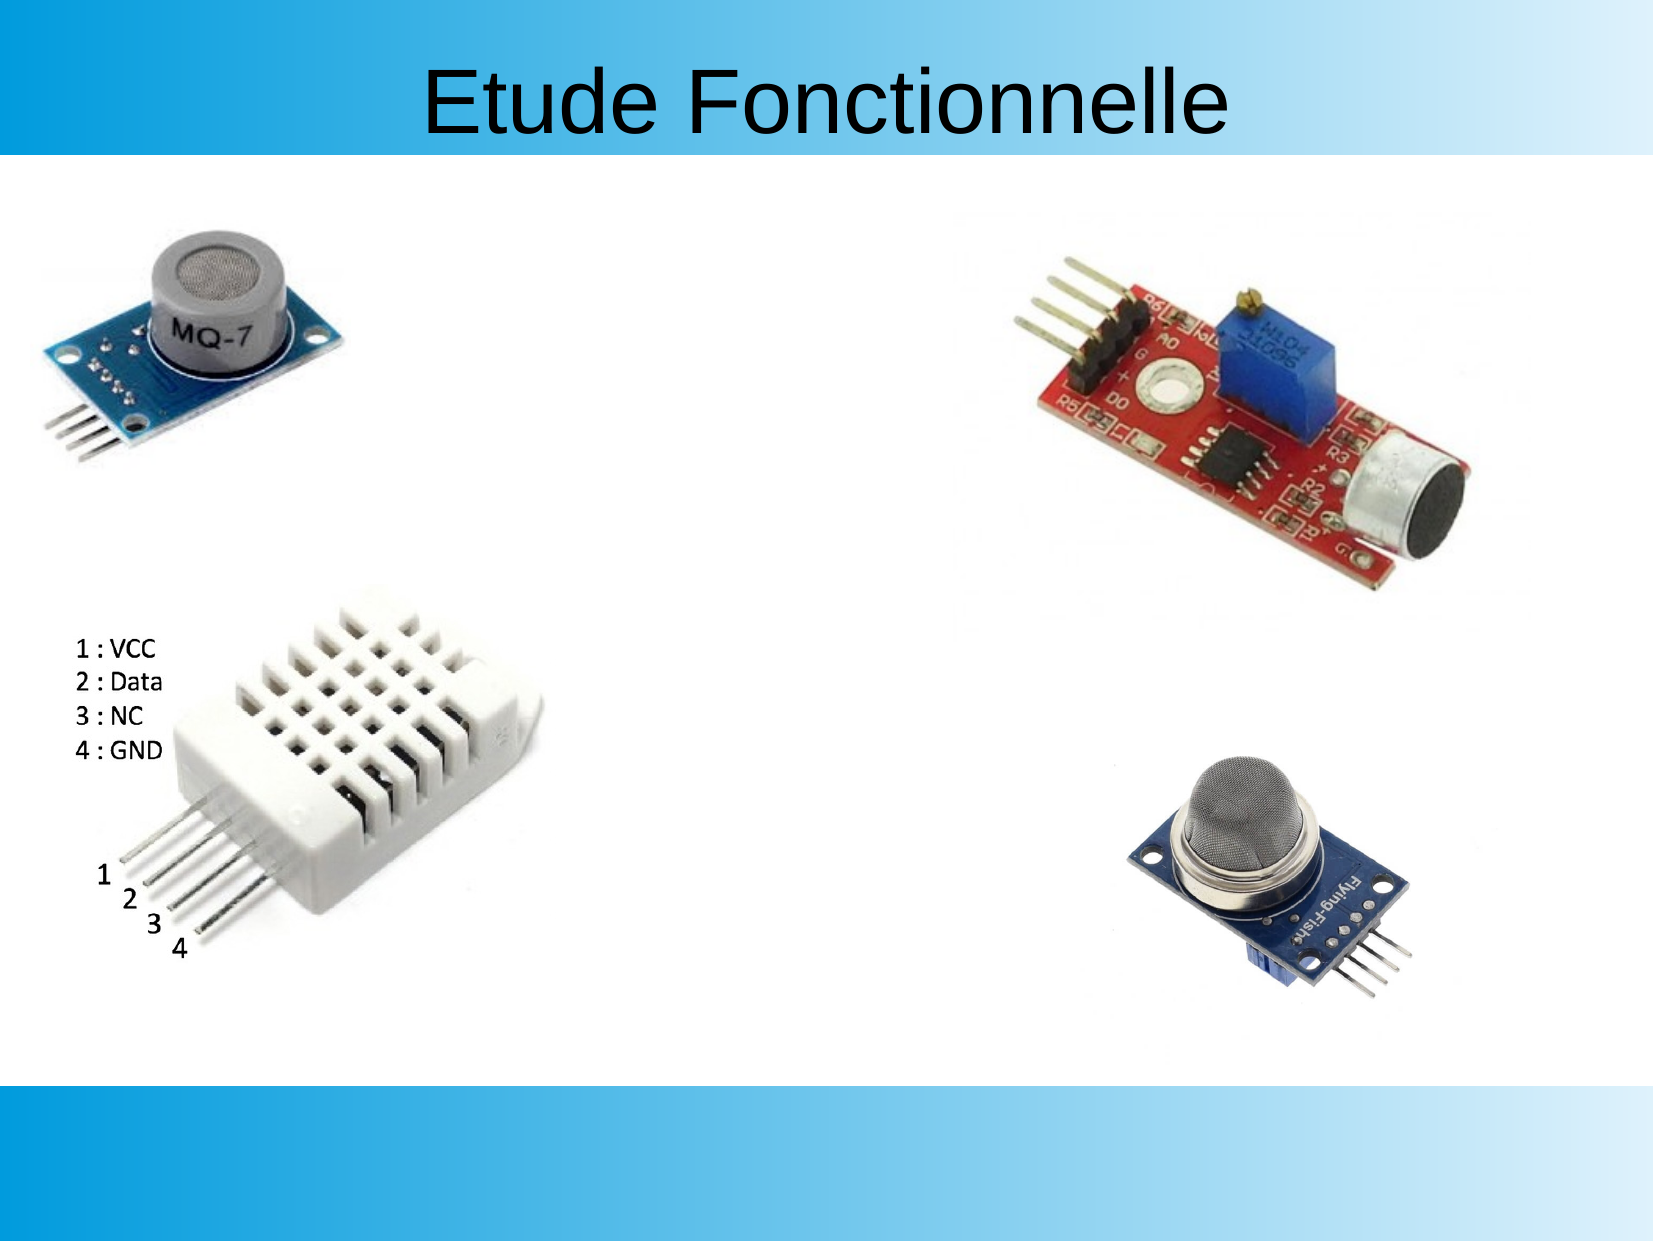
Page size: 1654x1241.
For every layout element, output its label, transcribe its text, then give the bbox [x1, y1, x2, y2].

picture [30, 194, 351, 475]
picture [953, 191, 1531, 1066]
title Etude Fonctionnelle [82, 49, 1571, 155]
picture [44, 584, 556, 991]
